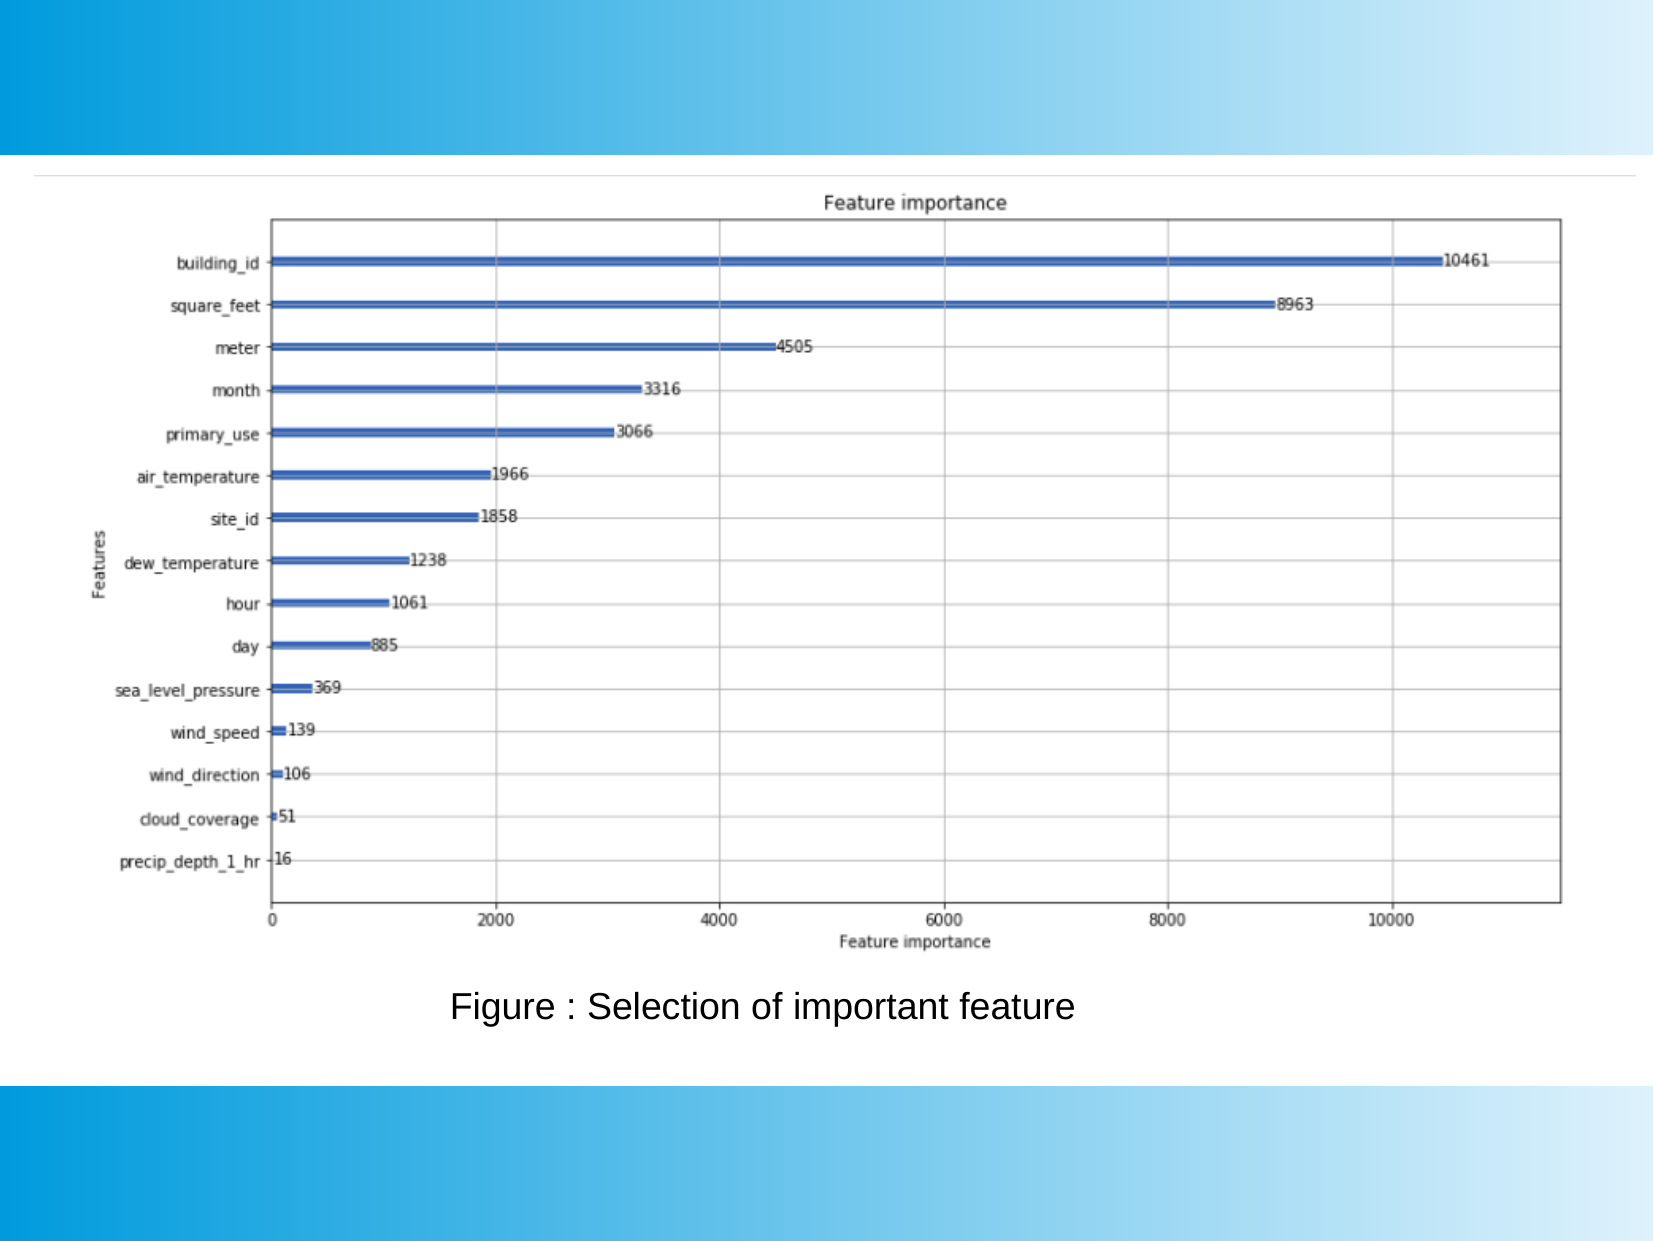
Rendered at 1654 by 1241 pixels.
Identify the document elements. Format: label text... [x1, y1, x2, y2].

picture [34, 175, 1636, 976]
text_box Figure : Selection of important feature [435, 978, 1501, 1036]
